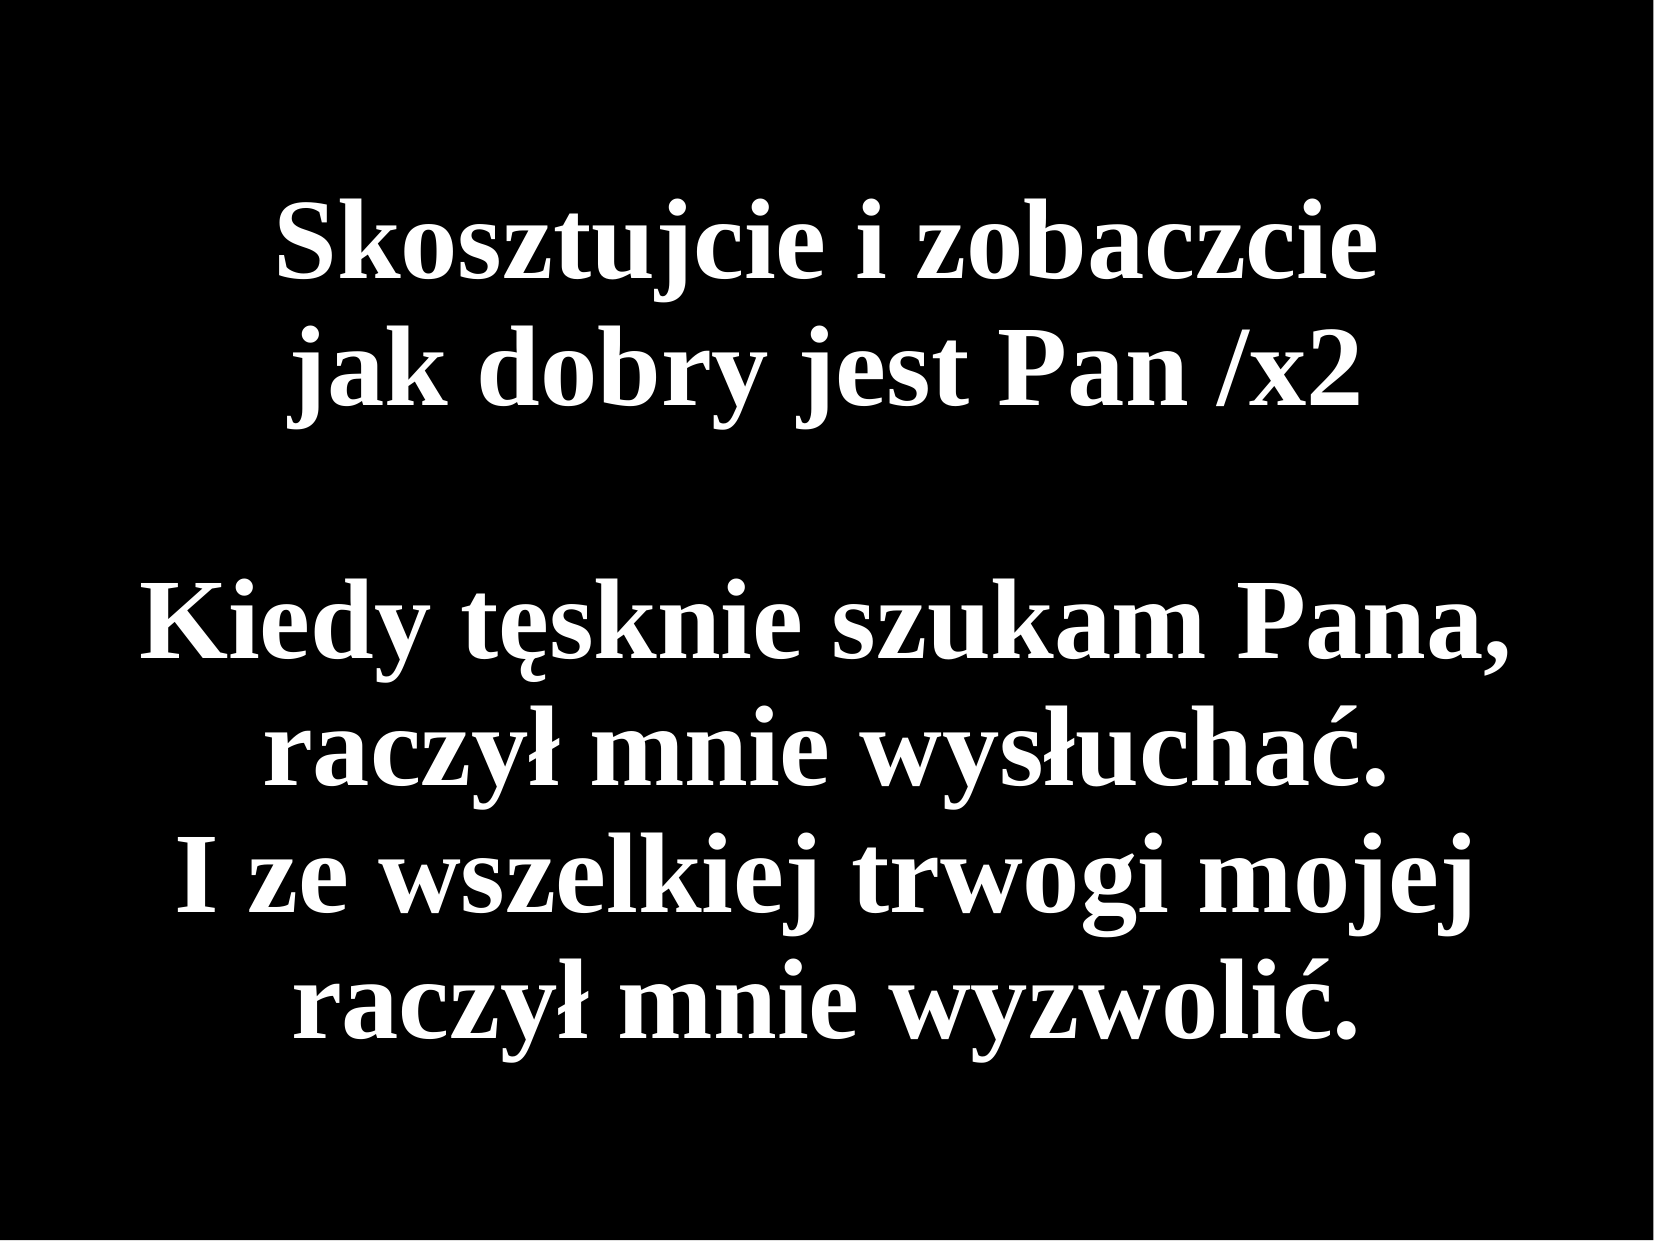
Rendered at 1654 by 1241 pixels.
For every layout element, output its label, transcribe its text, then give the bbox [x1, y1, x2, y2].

title Skosztujcie i zobaczcie jak dobry jest Pan /x2 Kiedy tęsknie szukam Pana, raczył mnie wysłuchać. I ze wszelkiej trwogi mojej raczył mnie wyzwolić. [0, 0, 1654, 1241]
